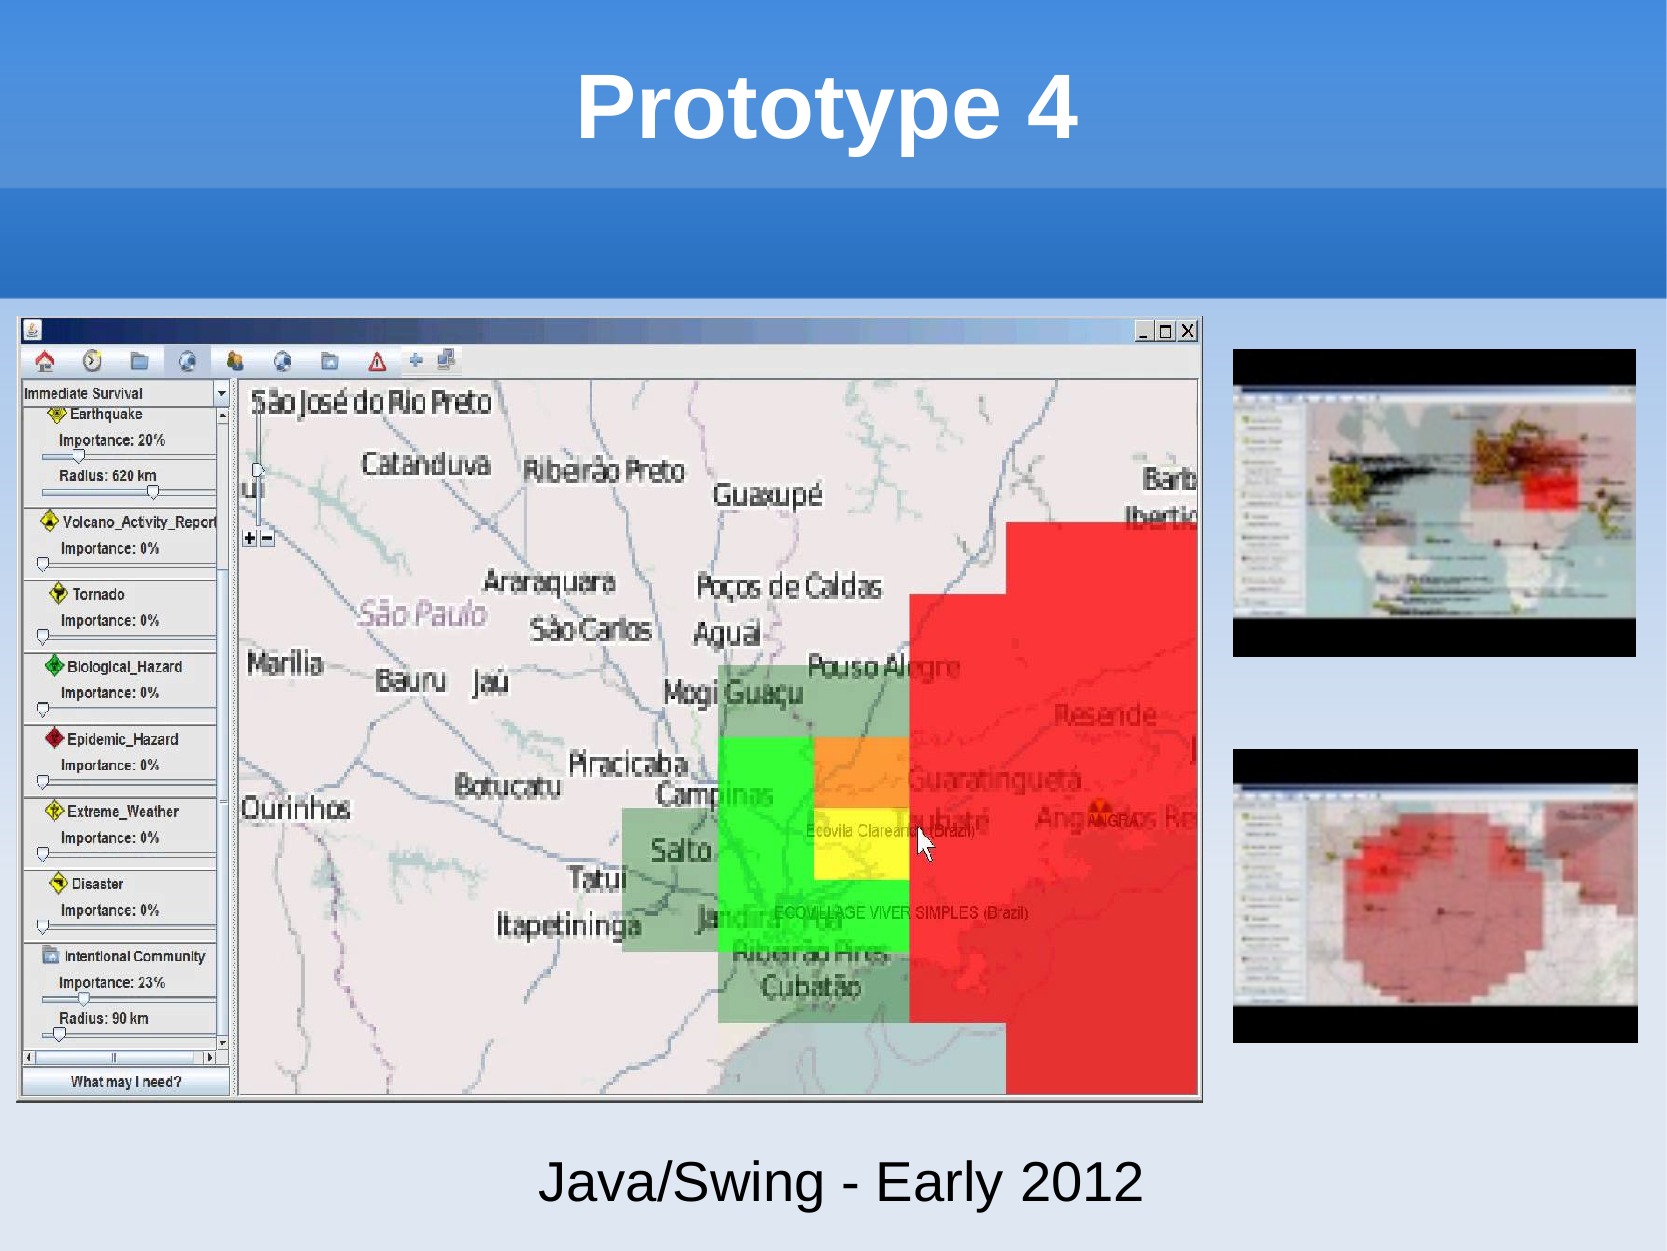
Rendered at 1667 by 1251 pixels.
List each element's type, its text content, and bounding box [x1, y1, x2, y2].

text_box Java/Swing - Early 2012 [357, 1149, 1327, 1215]
picture [0, 0, 1667, 1251]
title Prototype 4 [67, 6, 1587, 209]
